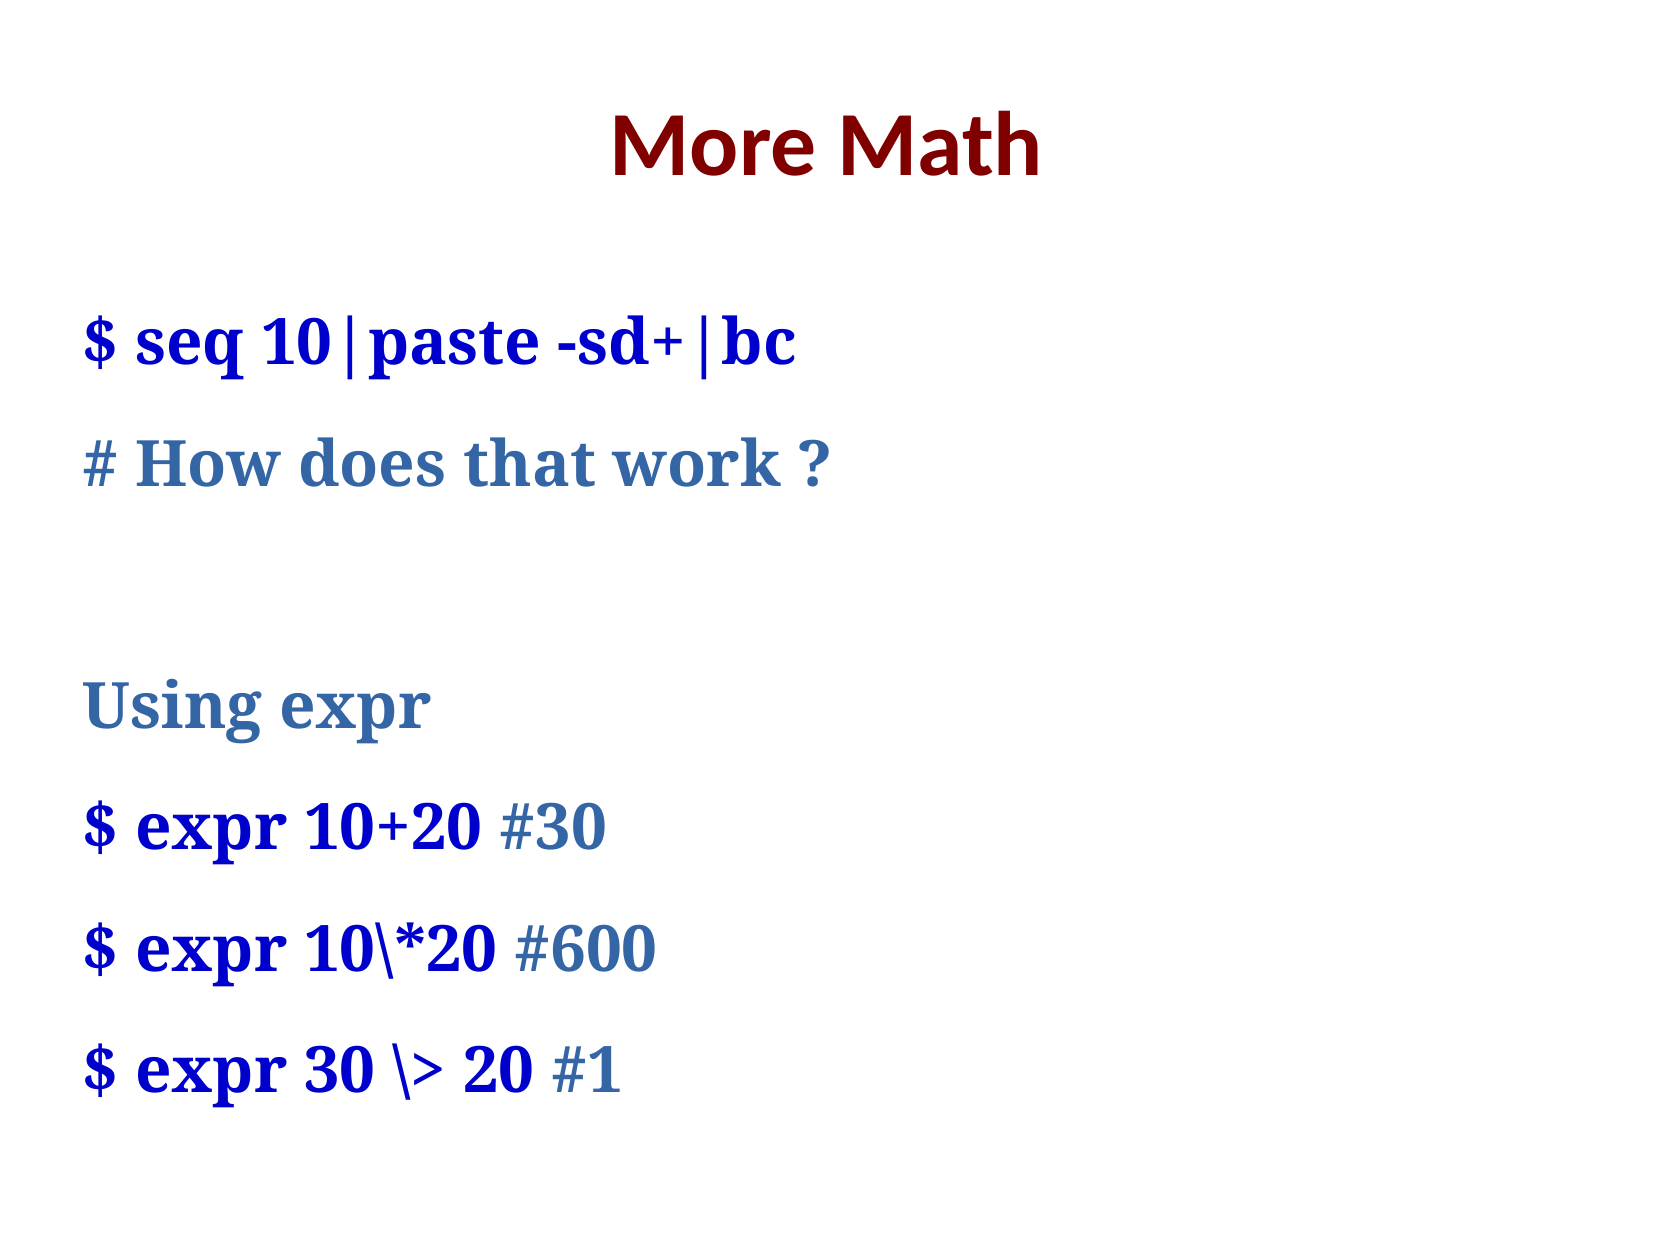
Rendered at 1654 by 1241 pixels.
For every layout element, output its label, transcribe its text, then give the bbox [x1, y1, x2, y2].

list $ seq 10|paste -sd+|bc # How does that work ? Using expr $ expr 10+20 #30 $ expr 10\*20 #600 $ expr 30 \> 20 #1 [82, 296, 1571, 1115]
title More Math [82, 49, 1571, 257]
